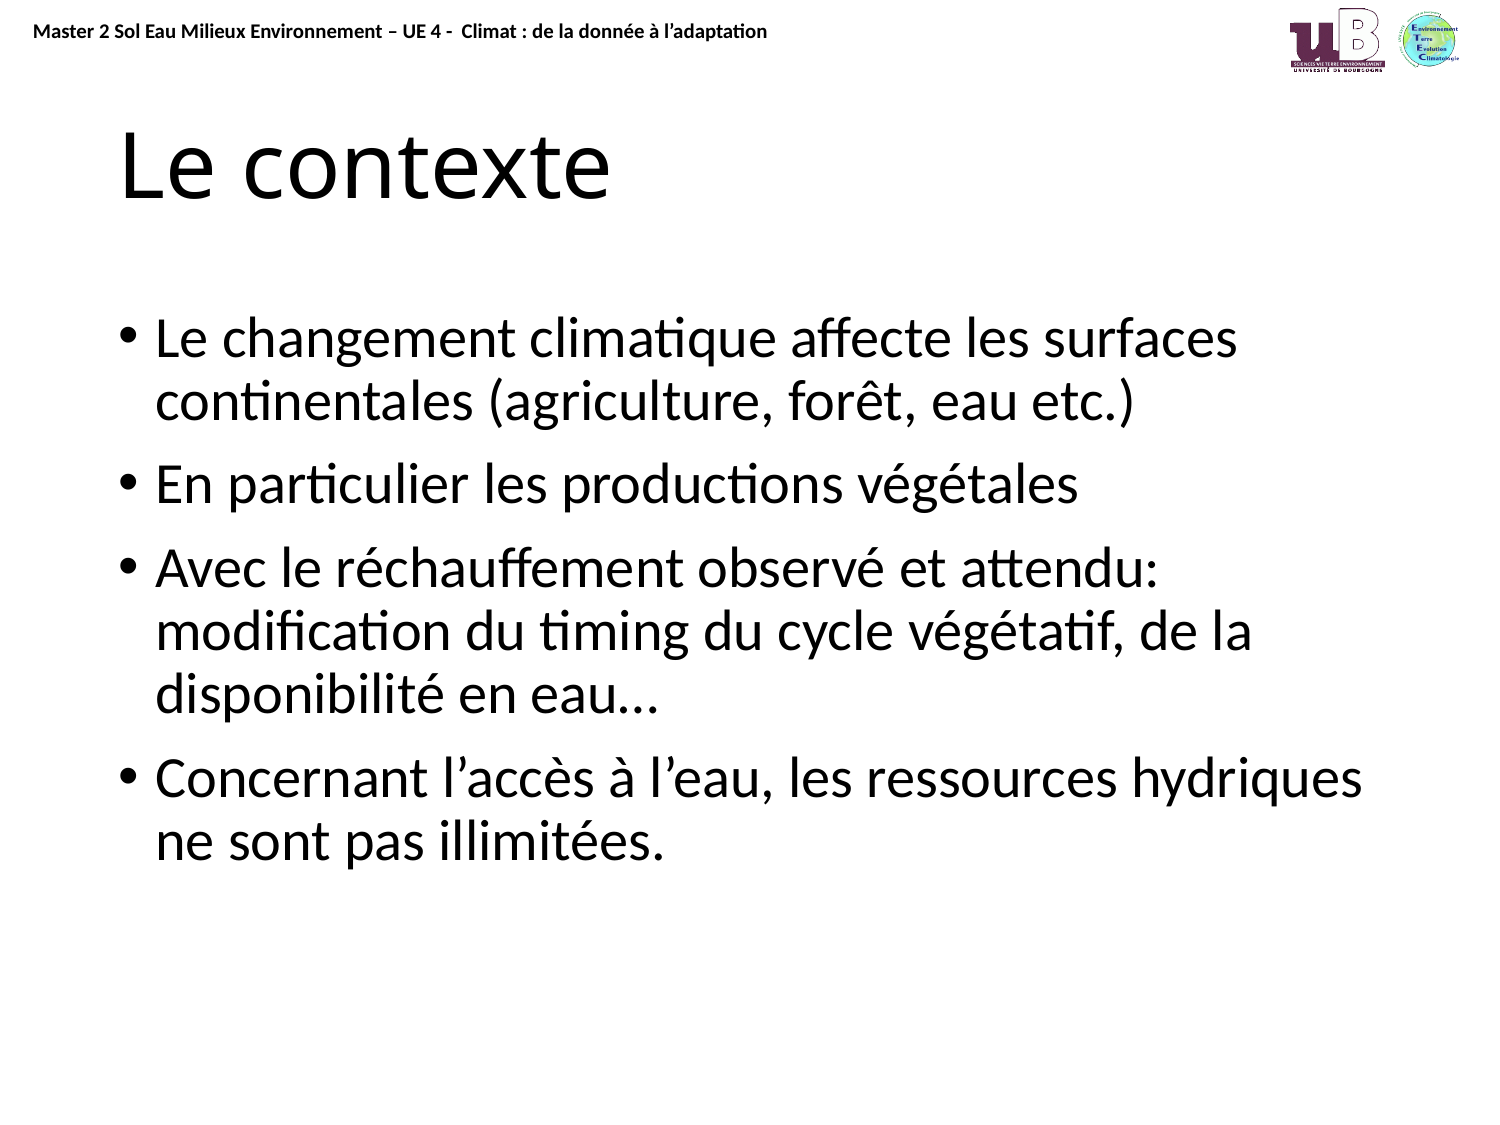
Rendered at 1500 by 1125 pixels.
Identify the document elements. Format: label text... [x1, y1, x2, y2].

text_box Le changement climatique affecte les surfaces continentales (agriculture, forêt, eau etc.) En particulier les productions végétales Avec le réchauffement observé et attendu: modification du timing du cycle végétatif, de la disponibilité en eau… Concernant l’accès à l’eau, les ressources hydriques ne sont pas illimitées. [103, 299, 1397, 1013]
picture [1290, 8, 1385, 59]
picture [1396, 8, 1461, 72]
text_box Le contexte [103, 59, 1397, 278]
